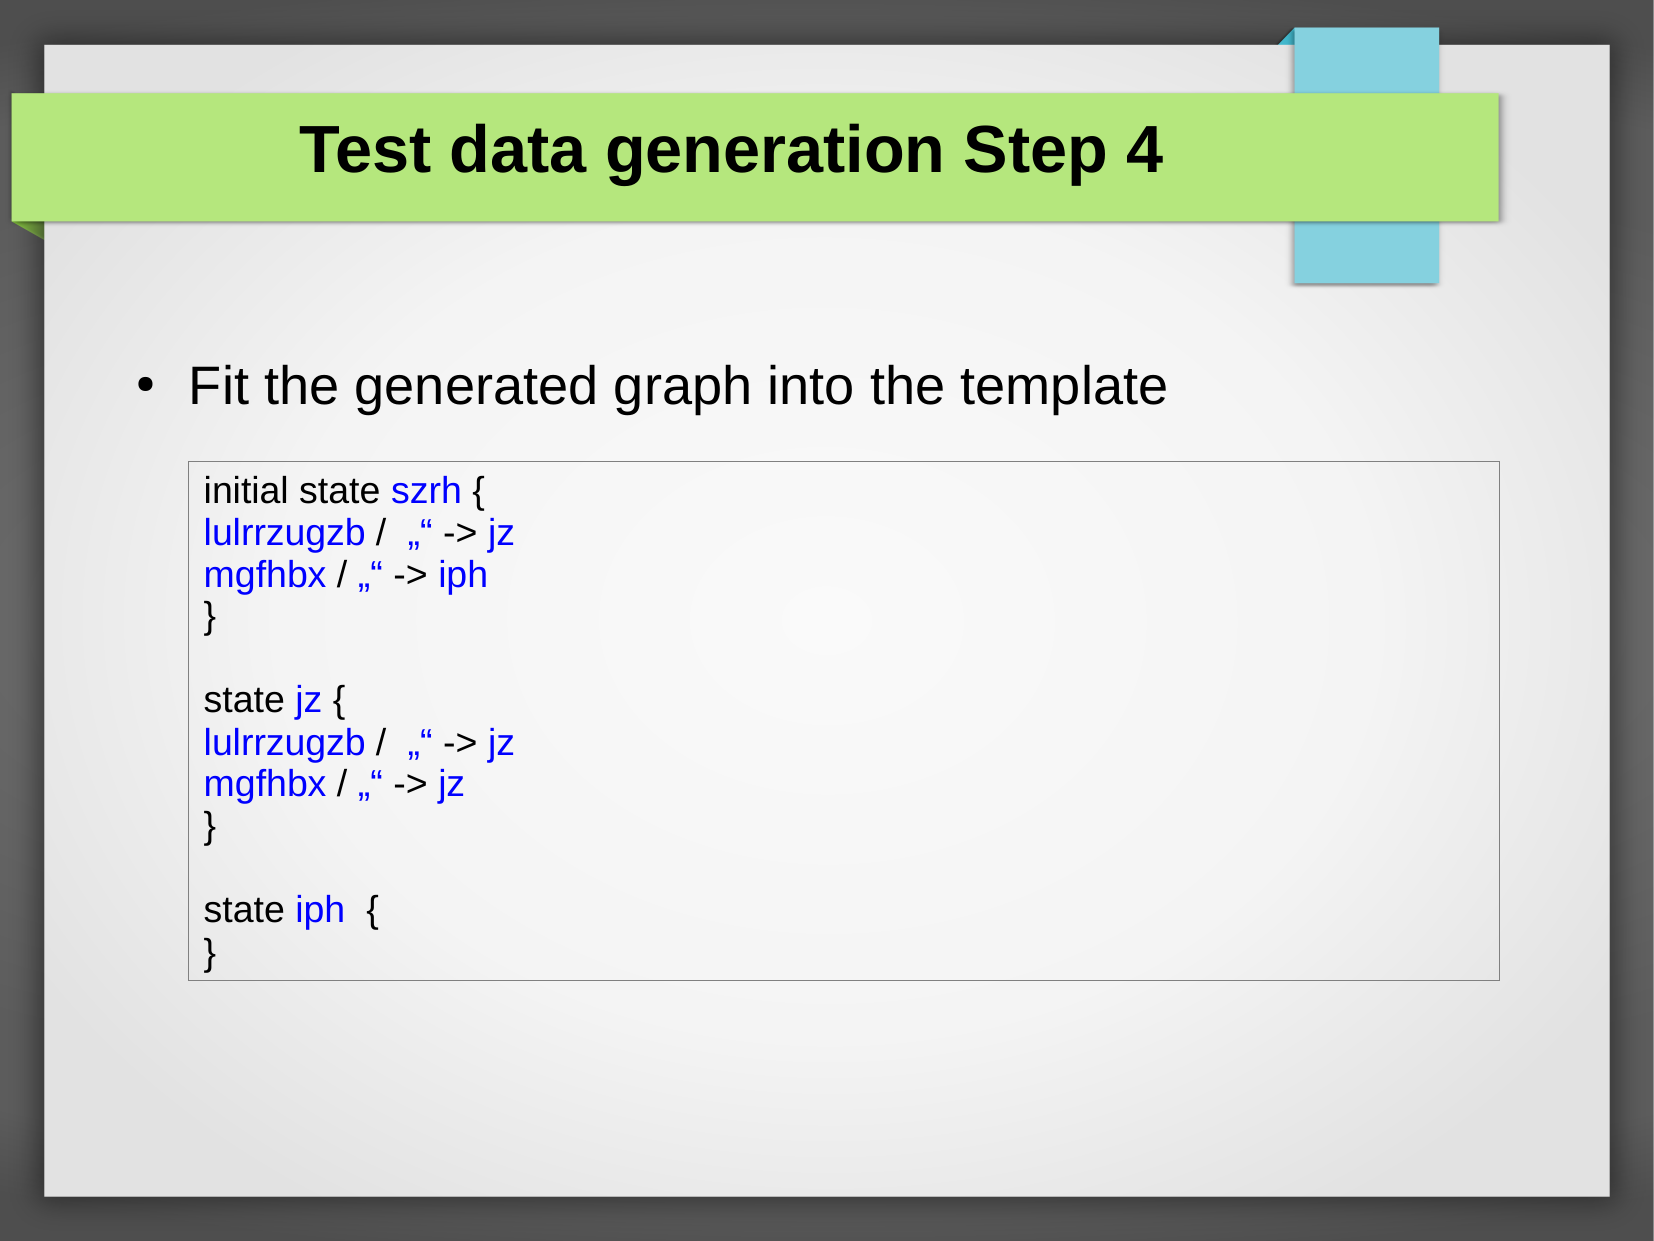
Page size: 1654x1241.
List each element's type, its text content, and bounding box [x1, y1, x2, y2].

text_box initial state szrh { lulrrzugzb / „“ -> jz mgfhbx / „“ -> iph } state jz { lulrrzugzb / „“ -> jz mgfhbx / „“ -> jz } state iph { } [188, 461, 1500, 981]
text_box Test data generation Step 4 [188, 111, 1276, 187]
list Fit the generated graph into the template [118, 355, 1477, 1075]
picture [0, 0, 1654, 1241]
